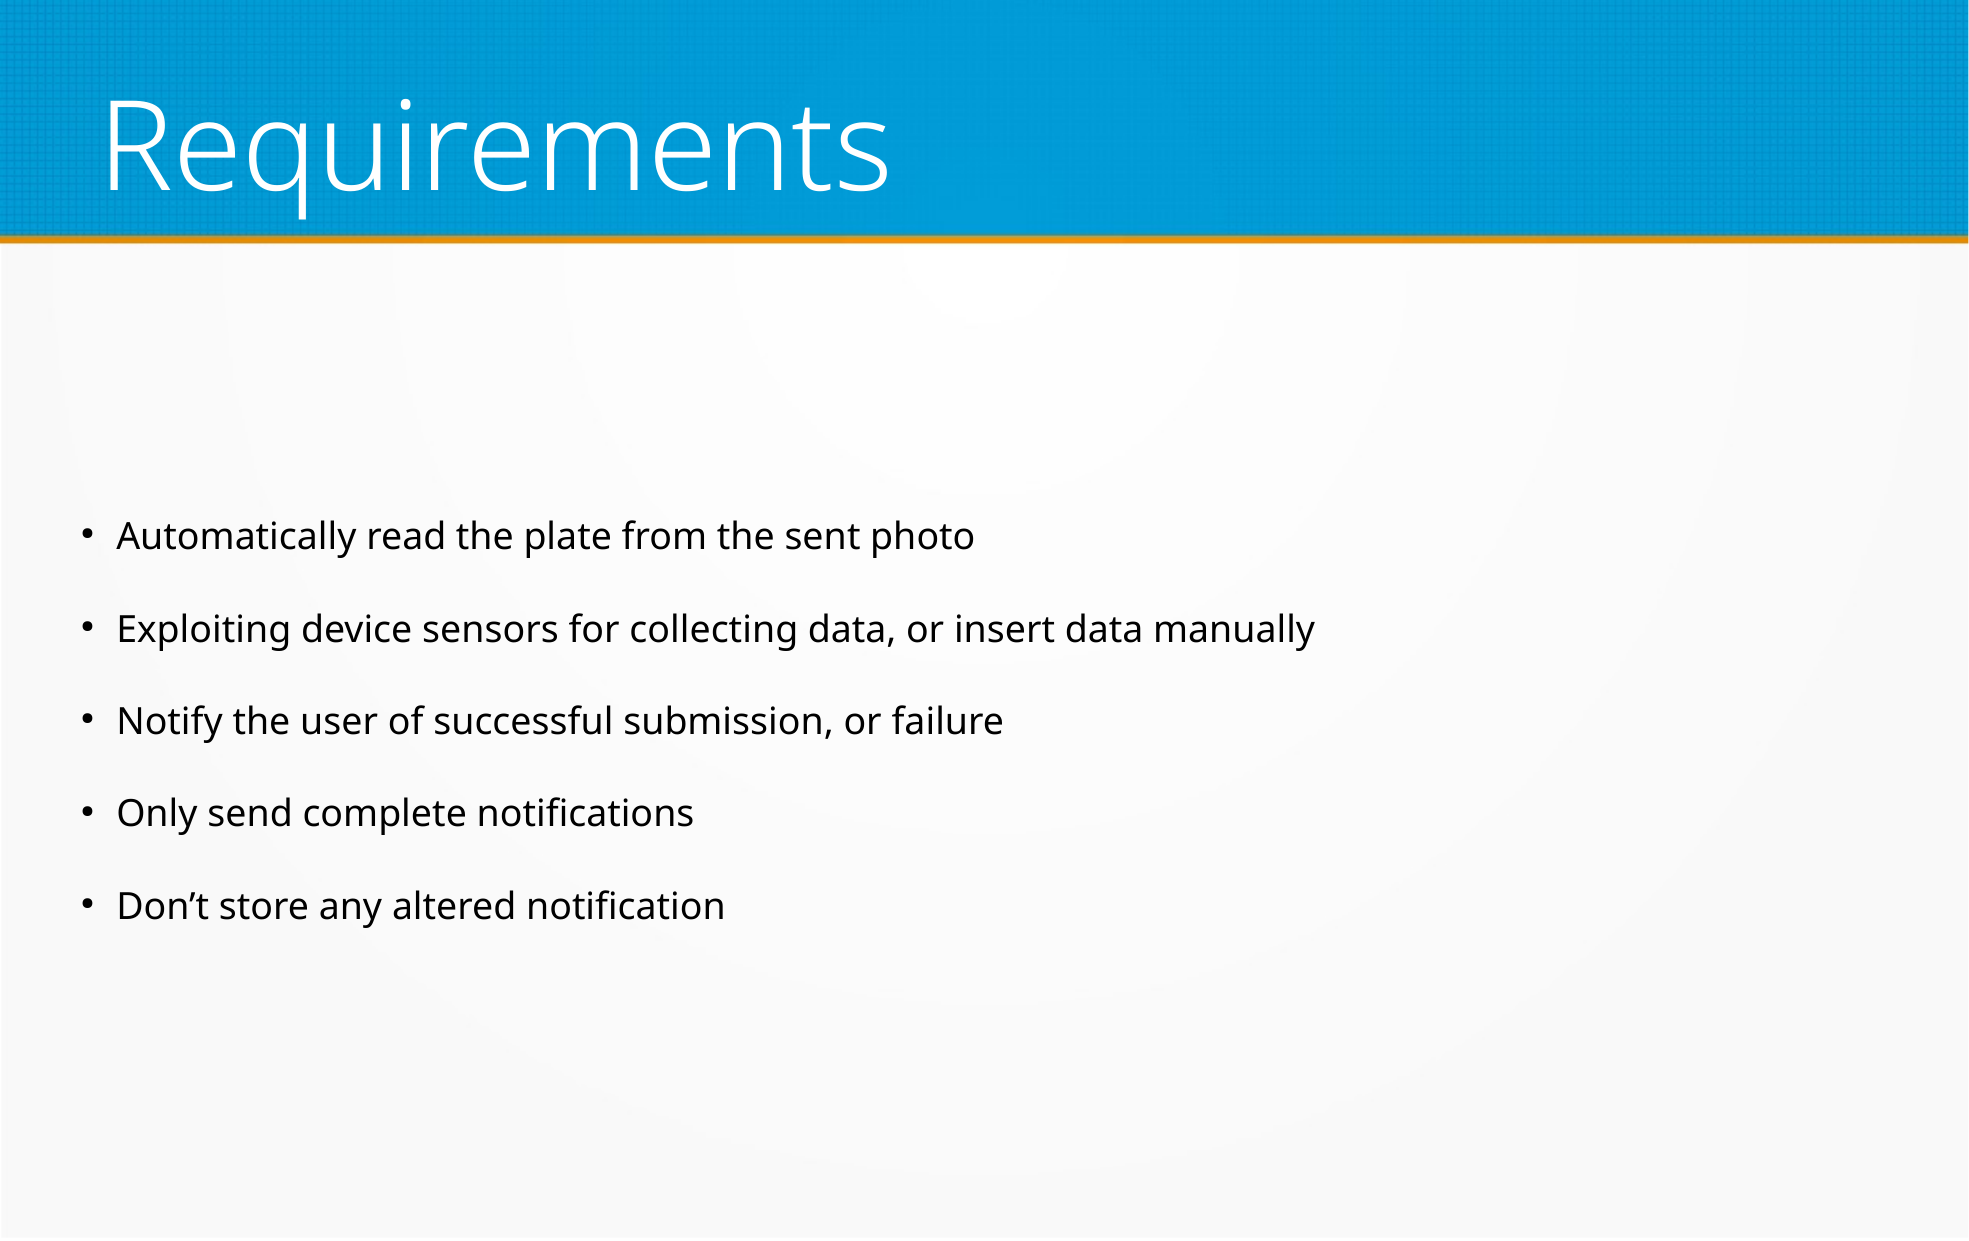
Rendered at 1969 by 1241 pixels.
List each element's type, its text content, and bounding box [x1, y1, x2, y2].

picture [0, 233, 1969, 1241]
text_box Automatically read the plate from the sent photo Exploiting device sensors for collecting data, or insert data manually Notify the user of successful submission, or failure Only send complete notifications Don’t store any altered notification [75, 345, 1816, 1096]
title Requirements [98, 19, 1870, 227]
